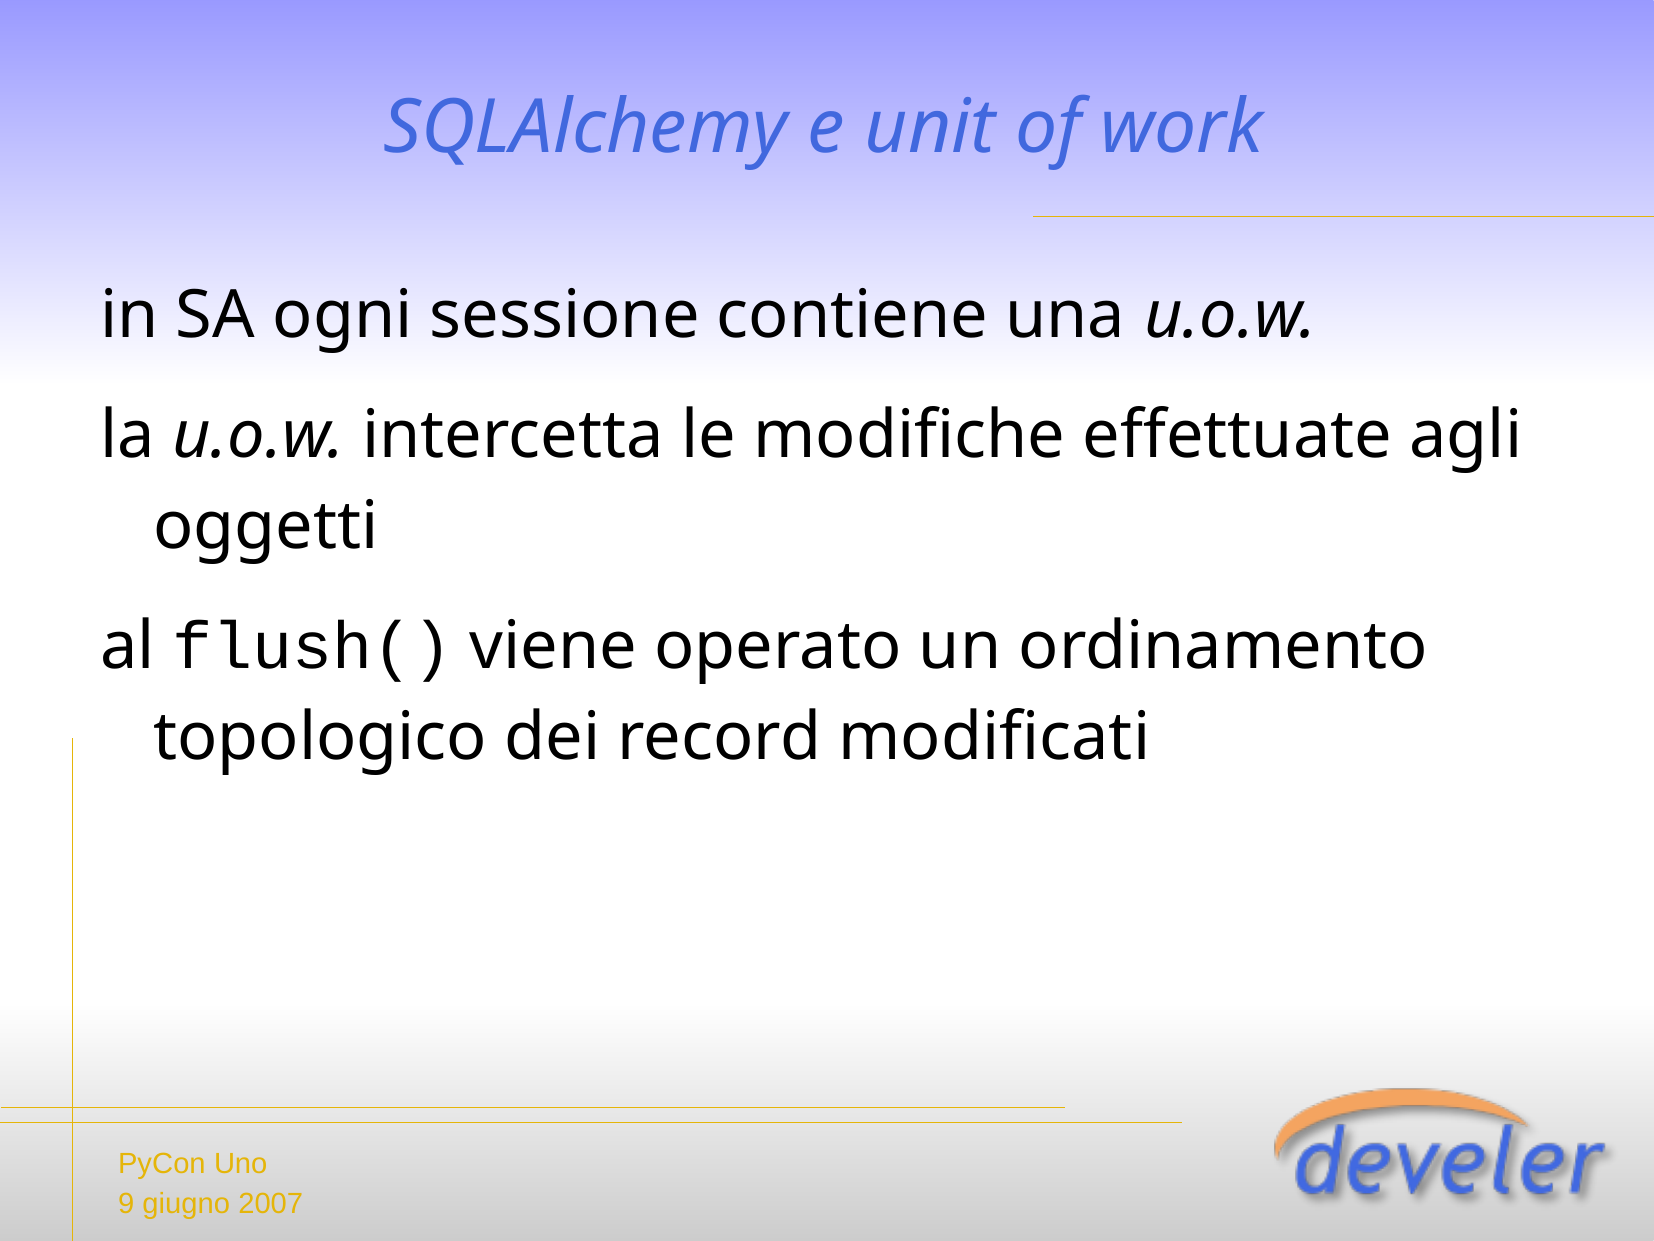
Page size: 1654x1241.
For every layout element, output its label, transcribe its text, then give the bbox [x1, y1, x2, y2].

list in SA ogni sessione contiene una u.o.w. la u.o.w. intercetta le modifiche effettuate agli oggetti al flush() viene operato un ordinamento topologico dei record modificati [82, 265, 1571, 1093]
title SQLAlchemy e unit of work [82, 29, 1565, 217]
picture [1269, 1083, 1622, 1211]
